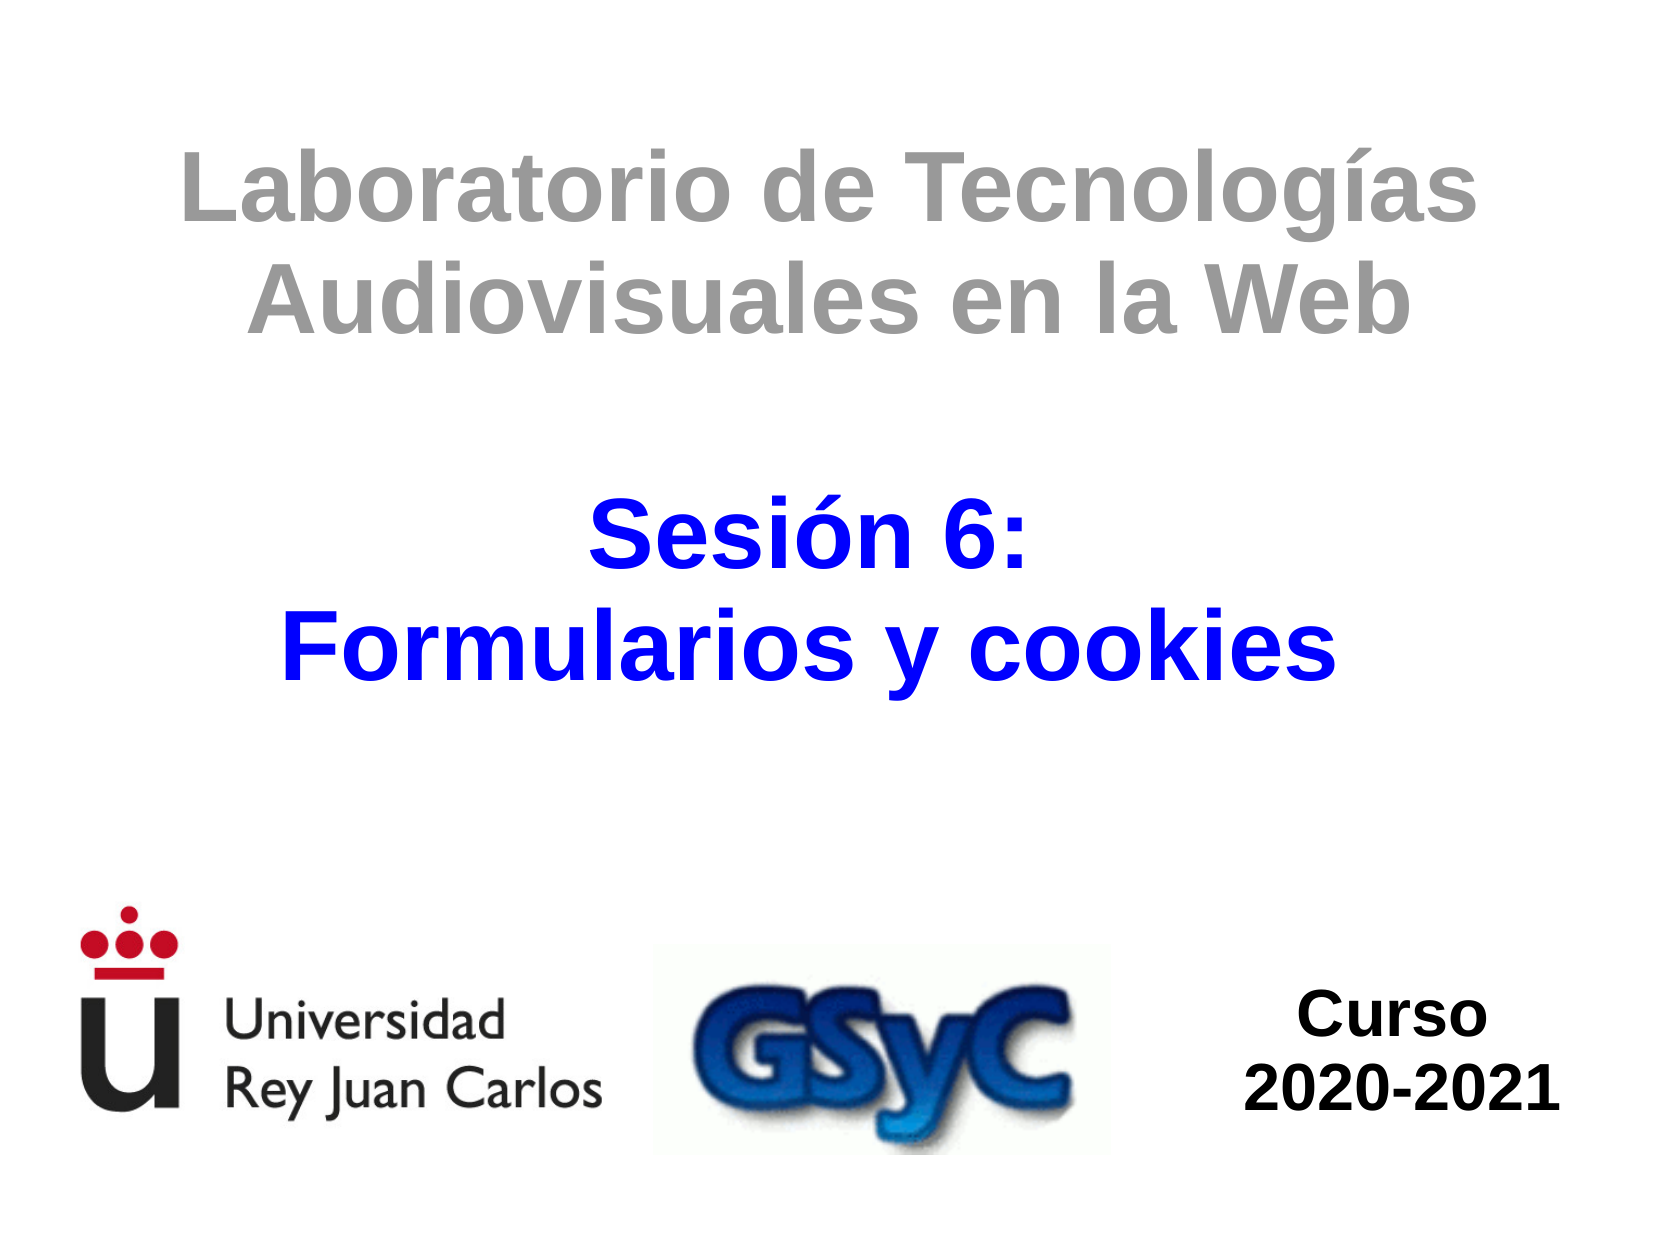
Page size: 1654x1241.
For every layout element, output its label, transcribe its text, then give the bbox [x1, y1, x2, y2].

title Curso 2020-2021 [1200, 975, 1606, 1126]
title Laboratorio de Tecnologías Audiovisuales en la Web [144, 75, 1516, 411]
title Sesión 6: Formularios y cookies [135, 422, 1486, 758]
picture [653, 944, 1111, 1156]
picture [46, 884, 631, 1141]
